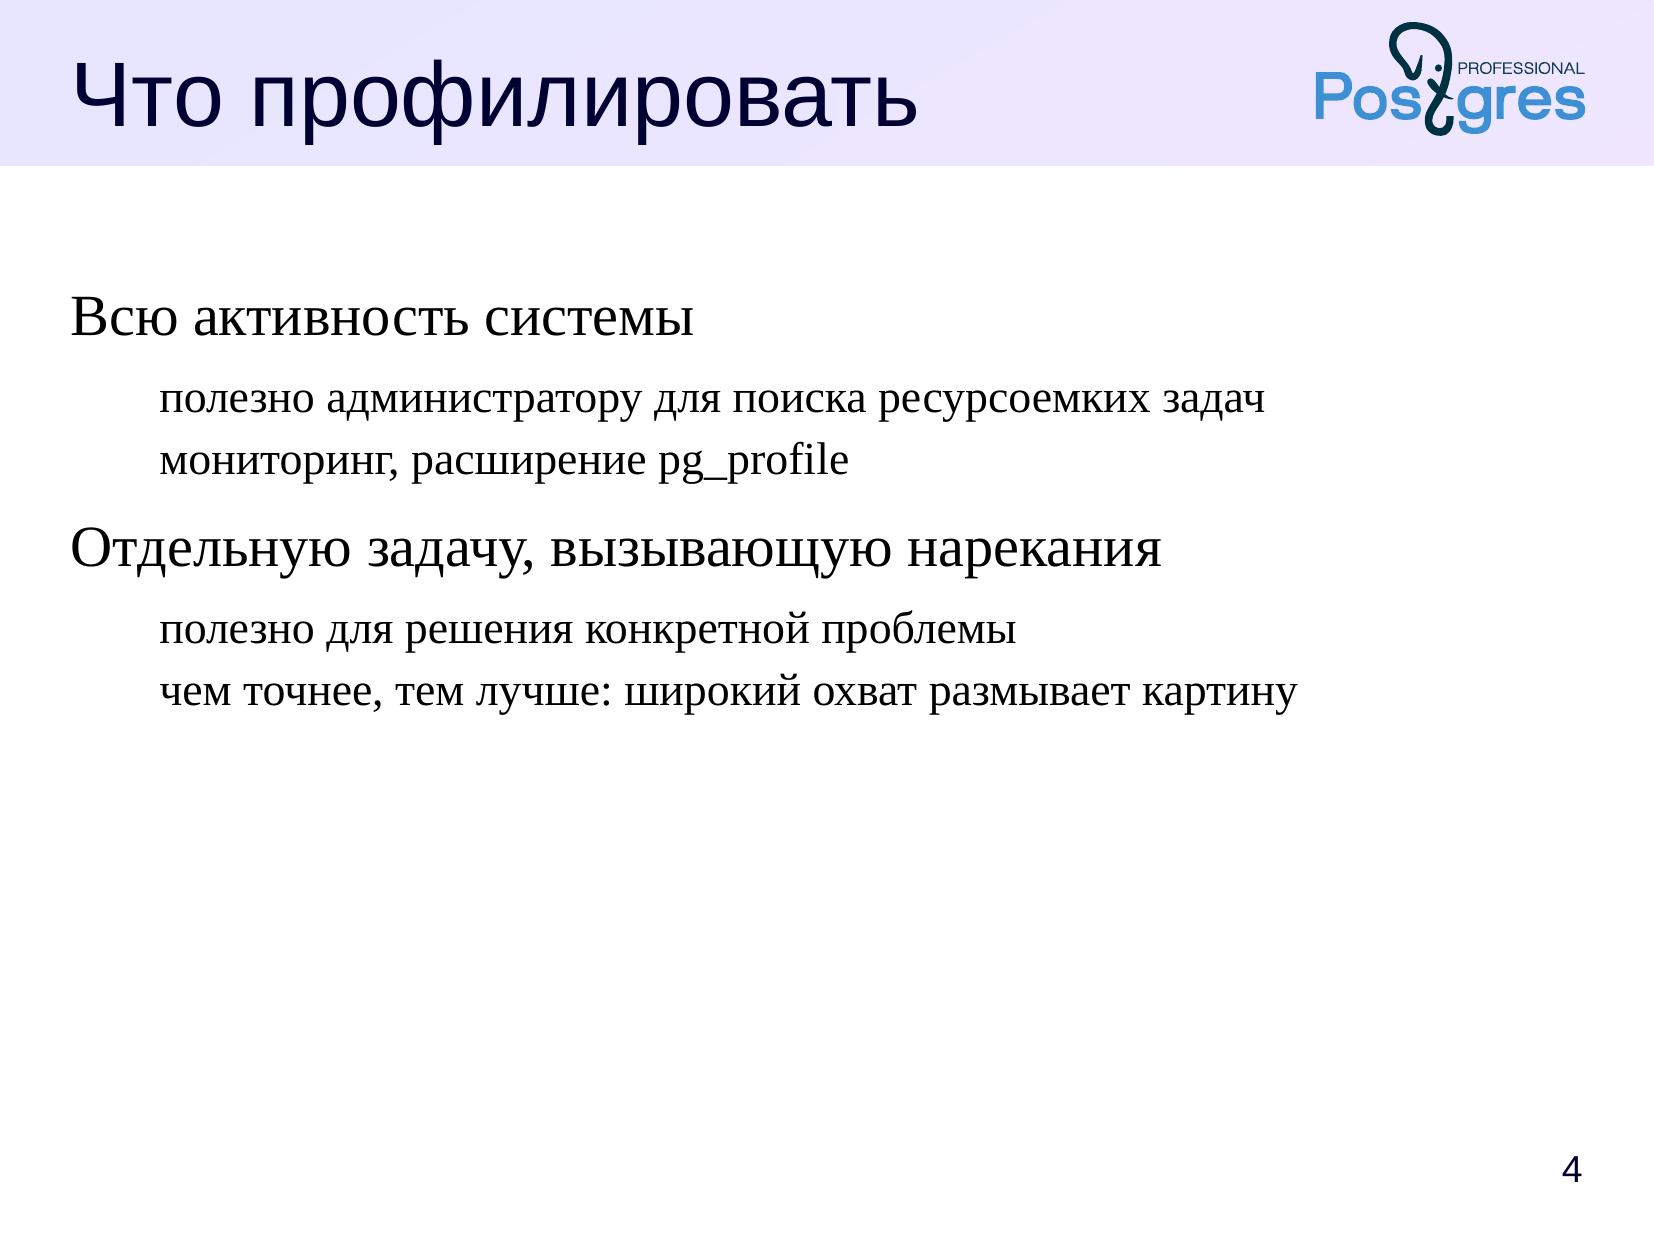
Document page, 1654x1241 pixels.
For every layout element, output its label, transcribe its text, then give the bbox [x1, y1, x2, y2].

list Всю активность системы полезно администратору для поиска ресурсоемких задач мониторинг, расширение pg_profile Отдельную задачу, вызывающую нарекания полезно для решения конкретной проблемы чем точнее, тем лучше: широкий охват размывает картину [70, 283, 1583, 1141]
title Что профилировать [70, 43, 1241, 147]
